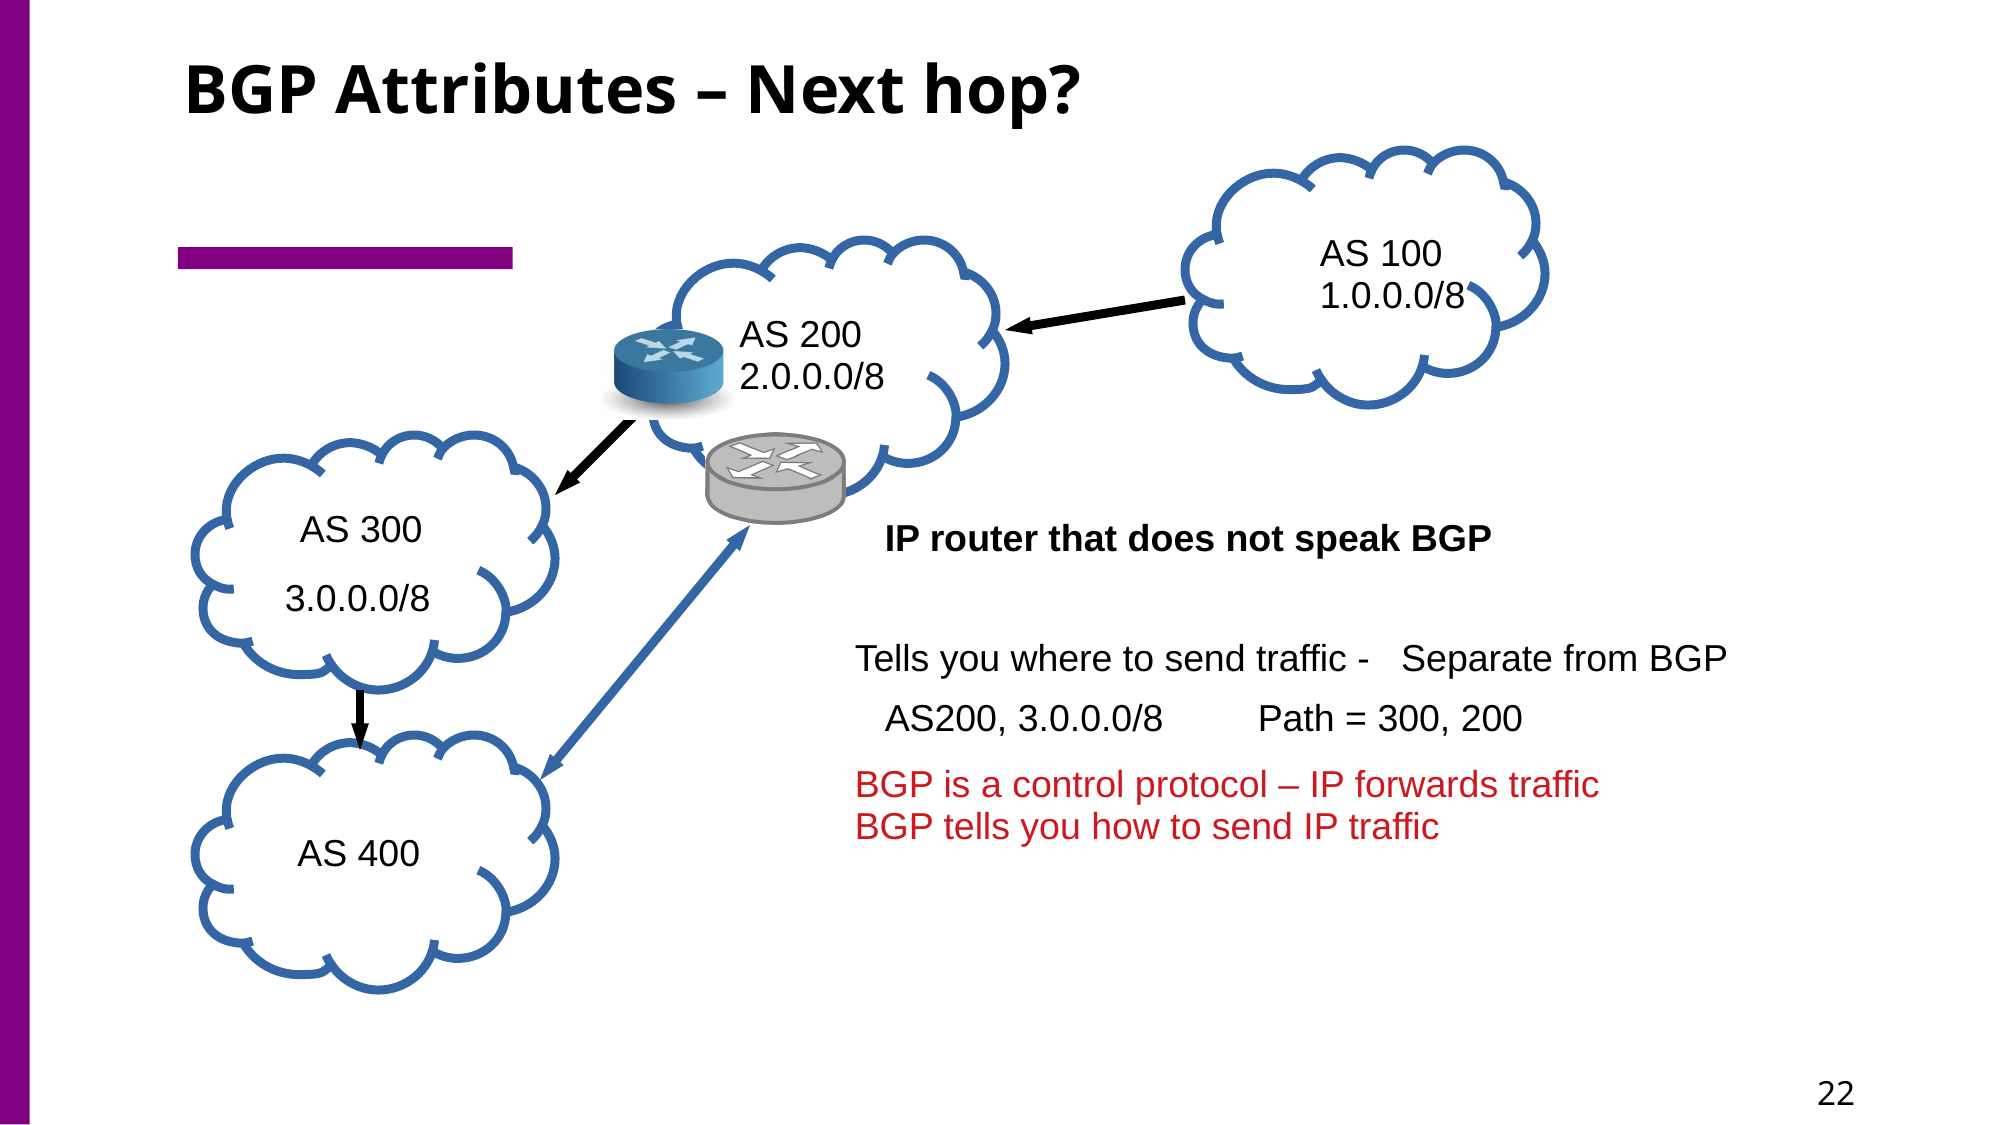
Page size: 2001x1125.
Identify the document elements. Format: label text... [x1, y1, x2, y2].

picture [599, 329, 736, 421]
text_box AS 400 [282, 825, 436, 924]
text_box IP router that does not speak BGP [870, 510, 1508, 567]
text_box AS 300 [285, 501, 438, 570]
text_box Tells you where to send traffic - Separate from BGP BGP is a control protocol – IP forwards traffic BGP tells you how to send IP traffic [840, 630, 1754, 855]
text_box AS 200 2.0.0.0/8 [724, 306, 901, 405]
picture [705, 432, 846, 526]
text_box AS 100 1.0.0.0/8 [1305, 224, 1481, 324]
text_box 3.0.0.0/8 [270, 570, 446, 627]
text_box AS200, 3.0.0.0/8 Path = 300, 200 [870, 690, 1681, 789]
title BGP Attributes – Next hop? [133, 0, 1946, 135]
